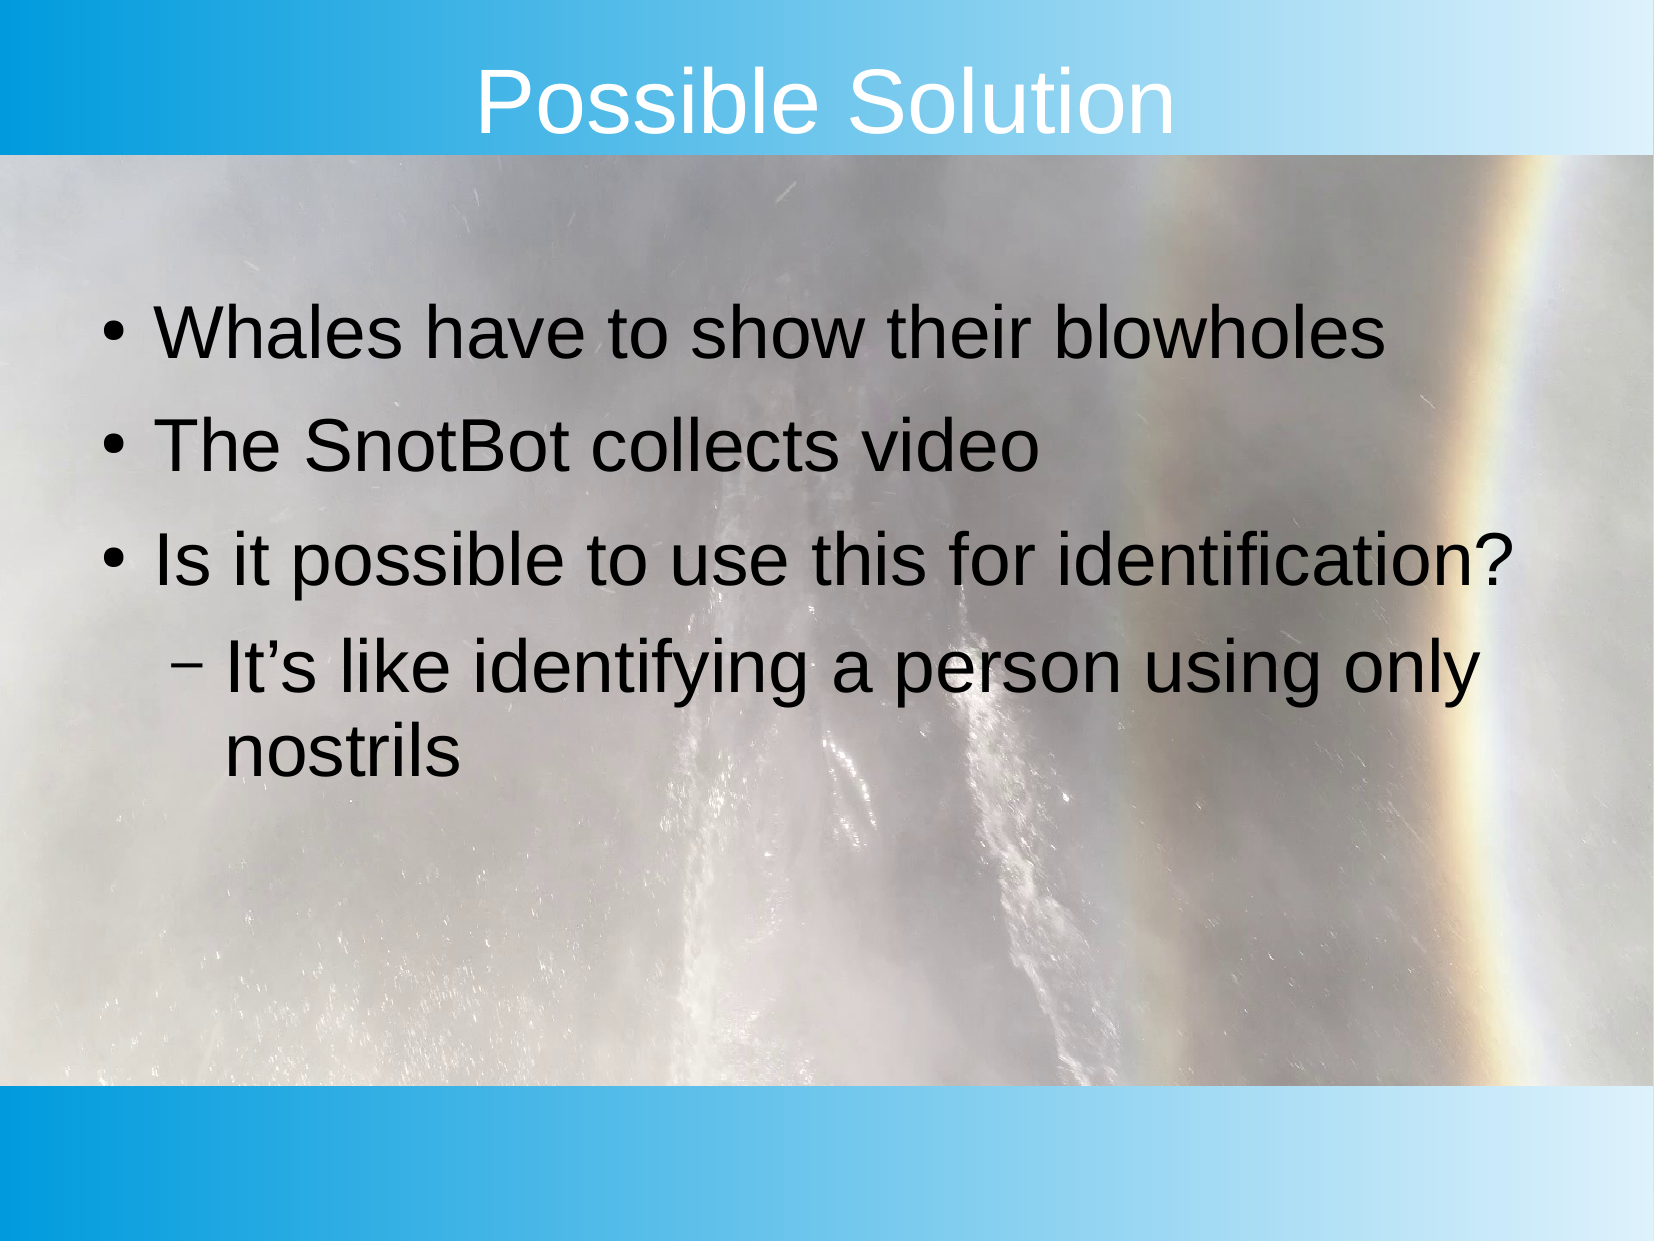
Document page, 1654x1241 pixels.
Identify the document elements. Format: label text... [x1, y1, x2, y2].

list Whales have to show their blowholes The SnotBot collects video Is it possible to use this for identification? It’s like identifying a person using only nostrils [82, 290, 1571, 1010]
picture [0, 0, 1654, 1241]
title Possible Solution [82, 49, 1571, 155]
